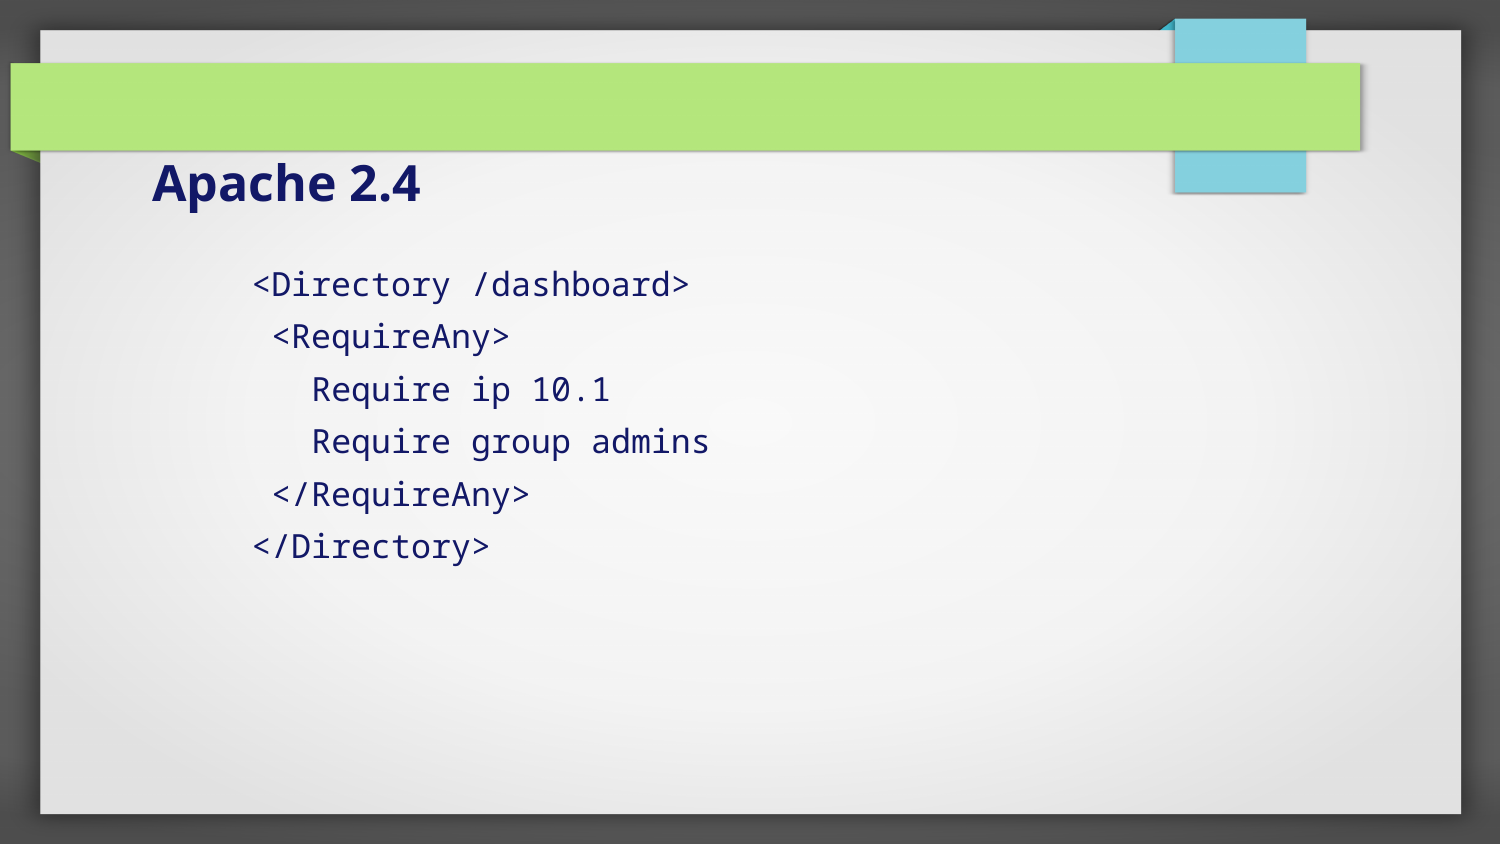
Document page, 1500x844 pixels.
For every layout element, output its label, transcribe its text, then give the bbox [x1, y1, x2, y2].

list <Directory /dashboard> <RequireAny> Require ip 10.1 Require group admins </RequireAny> </Directory> [236, 248, 827, 497]
title Apache 2.4 [137, 146, 1276, 227]
picture [0, 0, 1500, 844]
